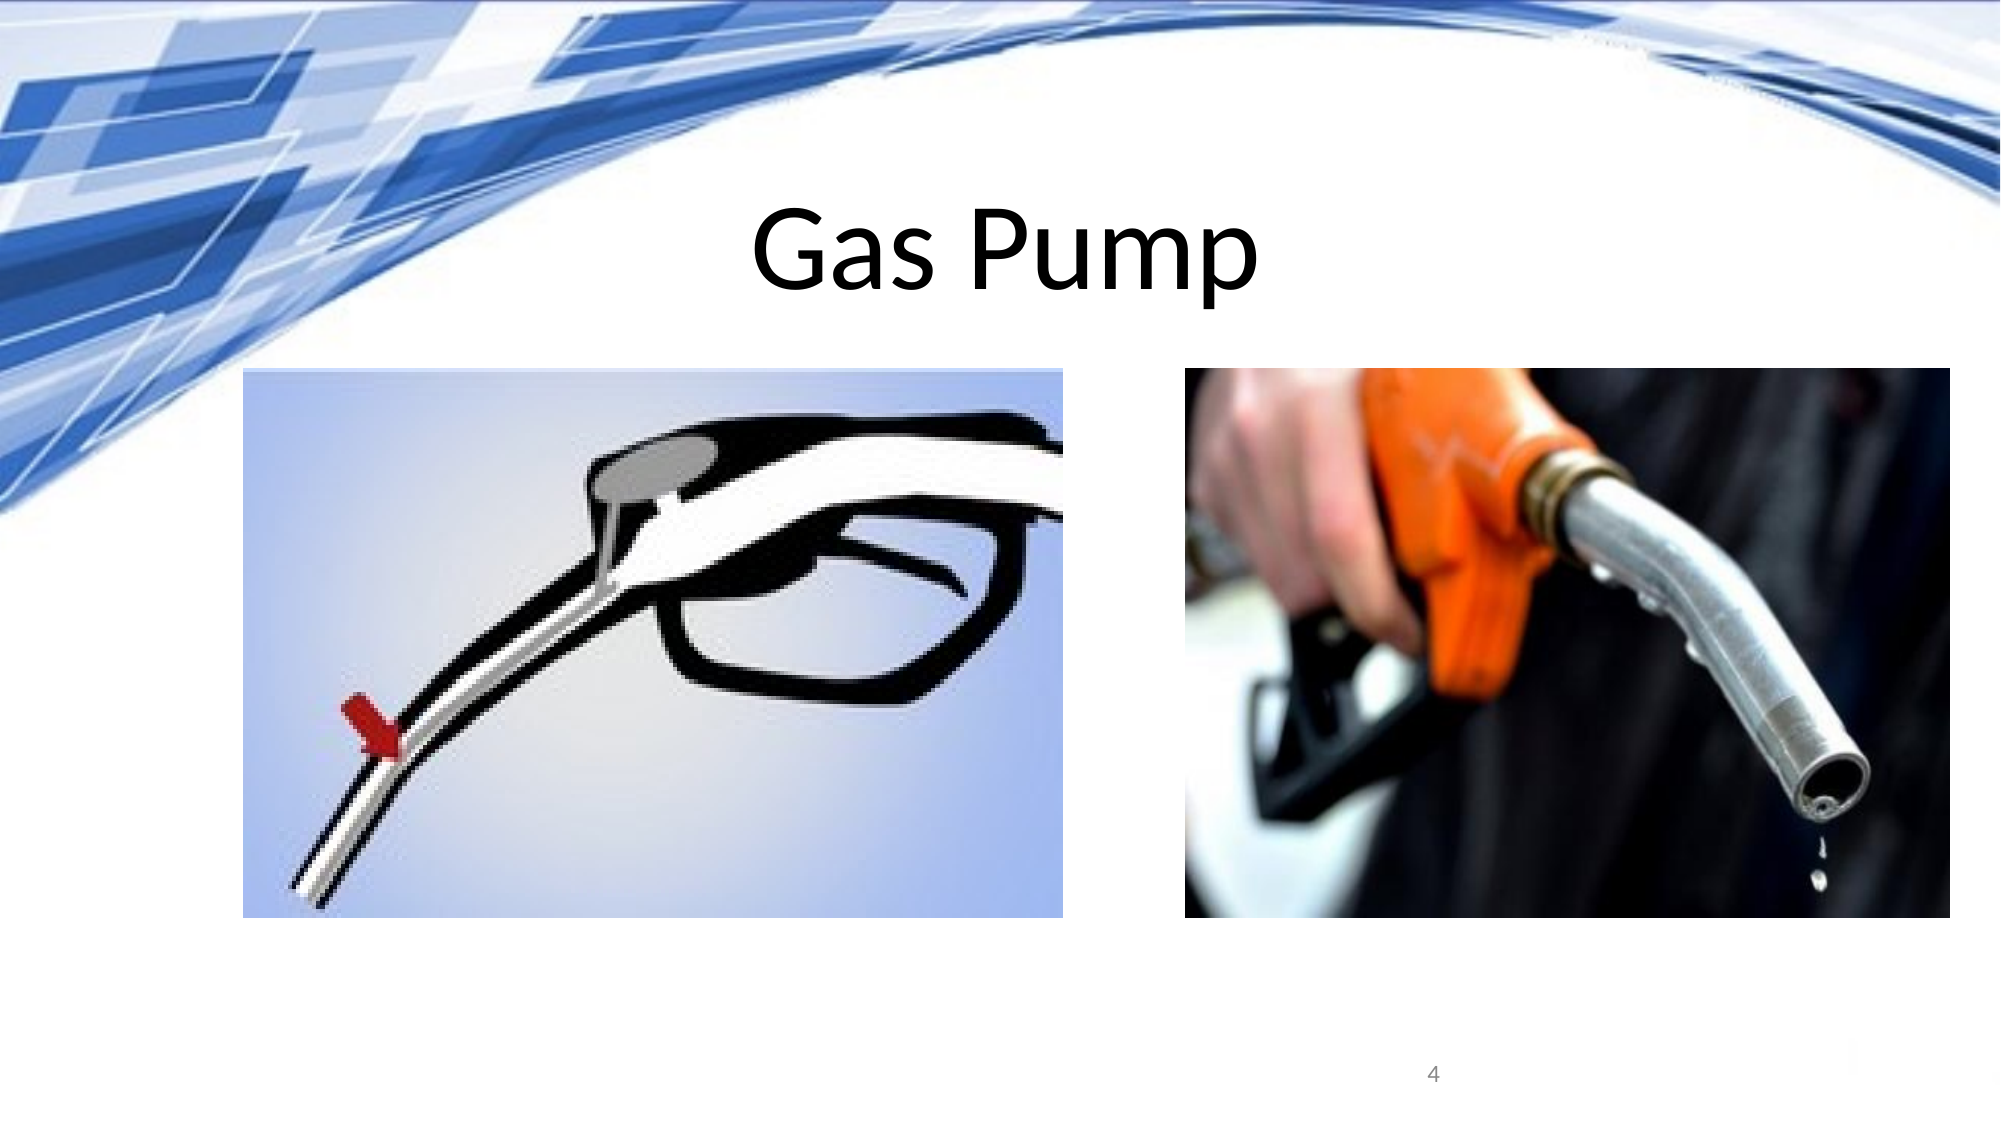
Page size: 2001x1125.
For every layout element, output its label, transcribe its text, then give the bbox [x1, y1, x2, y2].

text_box [1412, 1042, 1863, 1103]
picture [243, 368, 1063, 918]
text_box Gas Pump [114, 168, 1898, 324]
picture [1185, 368, 1950, 918]
